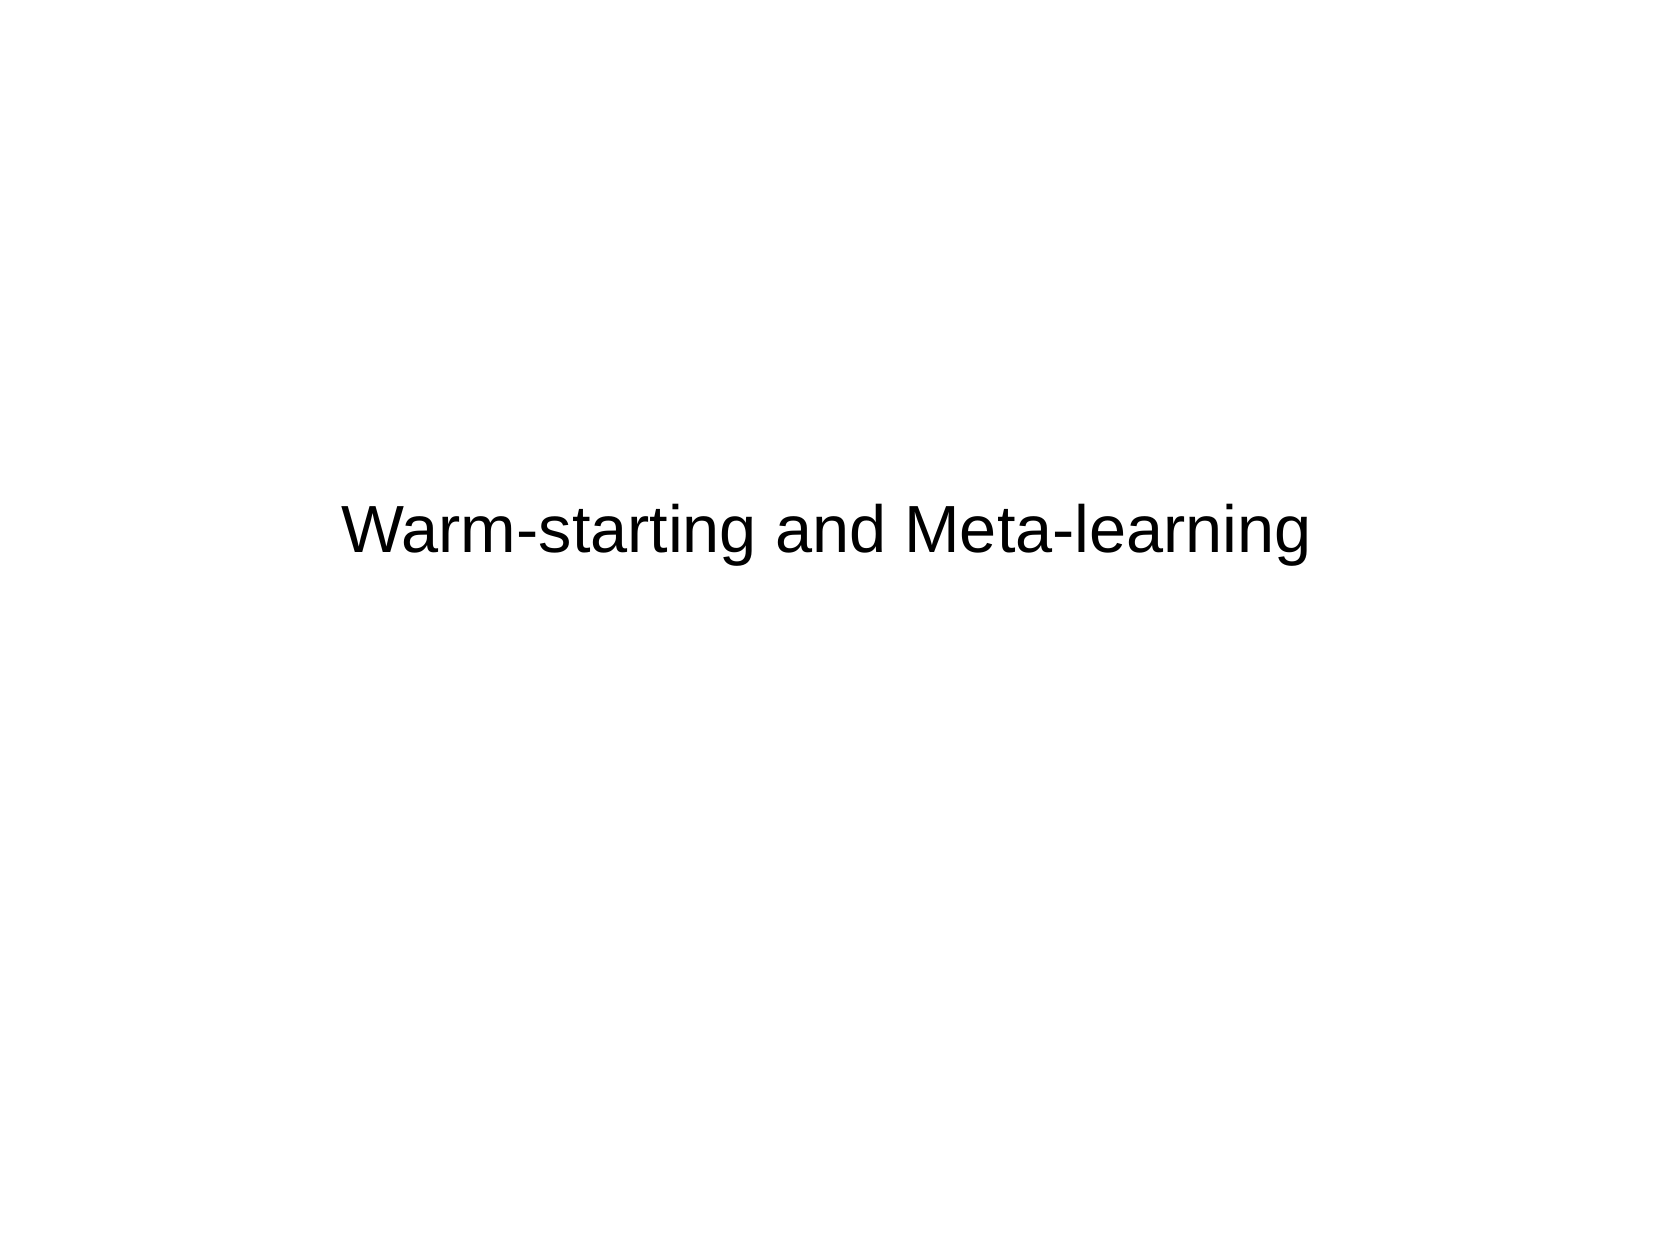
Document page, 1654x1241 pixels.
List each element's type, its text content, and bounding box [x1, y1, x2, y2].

subtitle Warm-starting and Meta-learning [82, 49, 1571, 1010]
